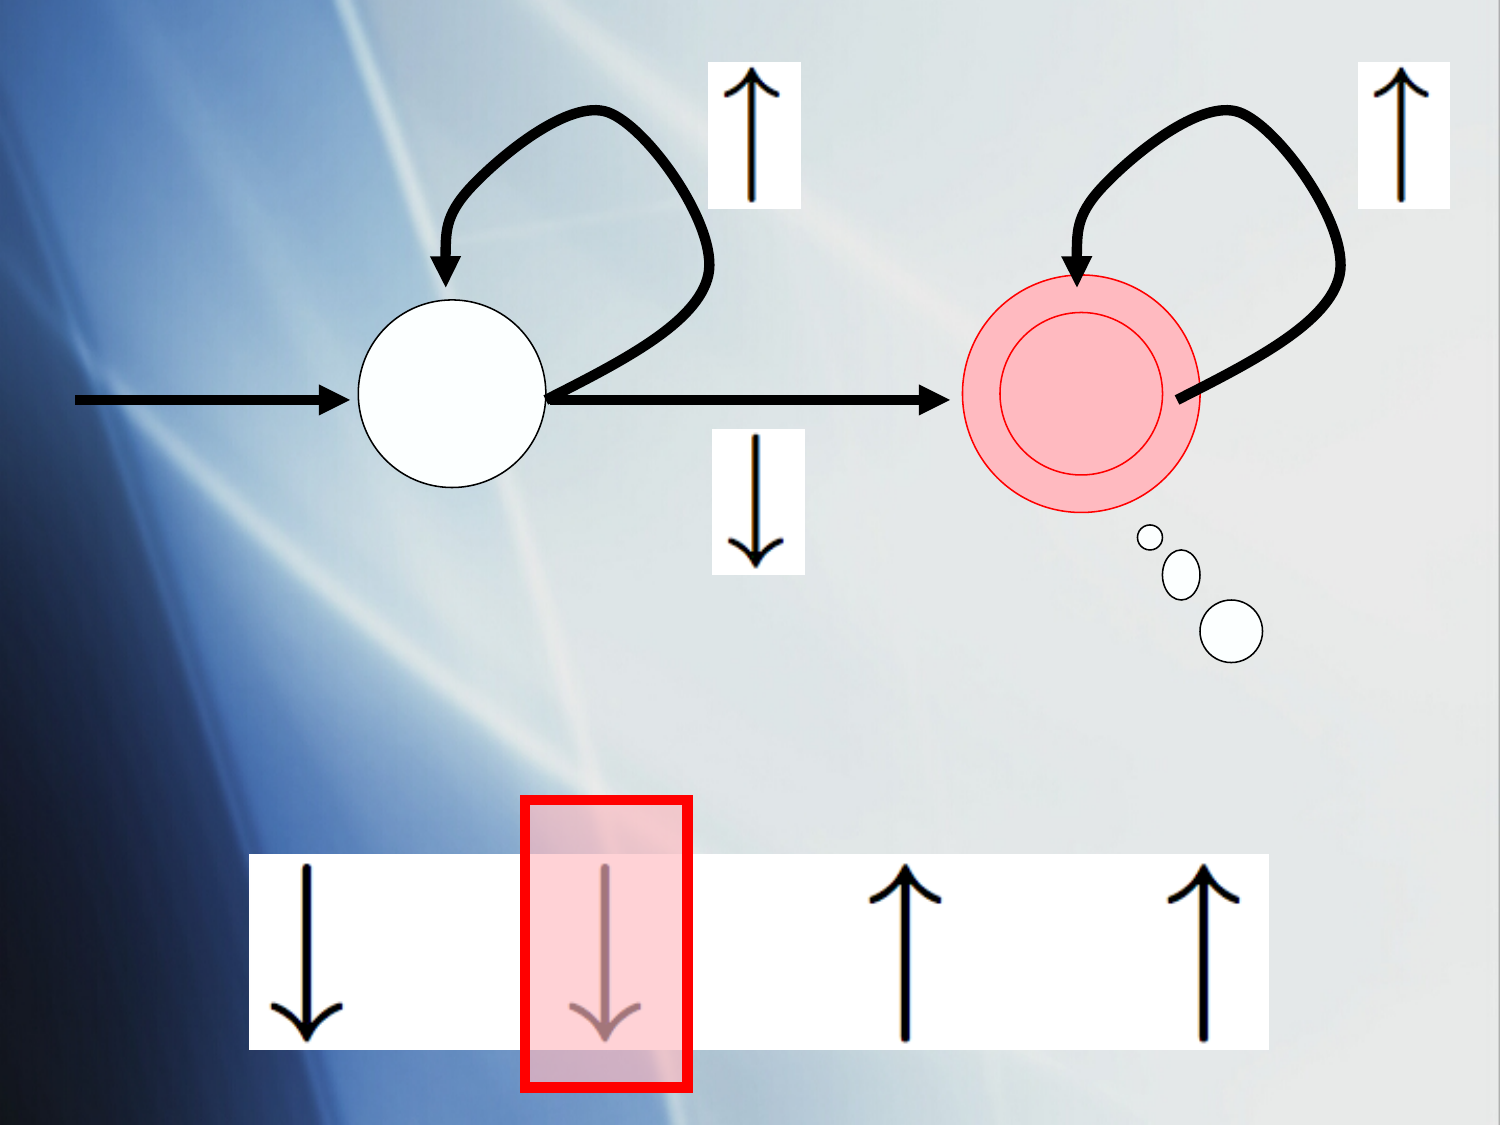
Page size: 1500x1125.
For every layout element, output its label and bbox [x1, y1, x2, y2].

text_box [1162, 549, 1201, 601]
text_box [1200, 600, 1263, 663]
text_box [962, 275, 1201, 513]
picture [0, 0, 1500, 1125]
text_box [525, 800, 688, 1088]
text_box [1137, 524, 1163, 550]
text_box [358, 299, 546, 488]
